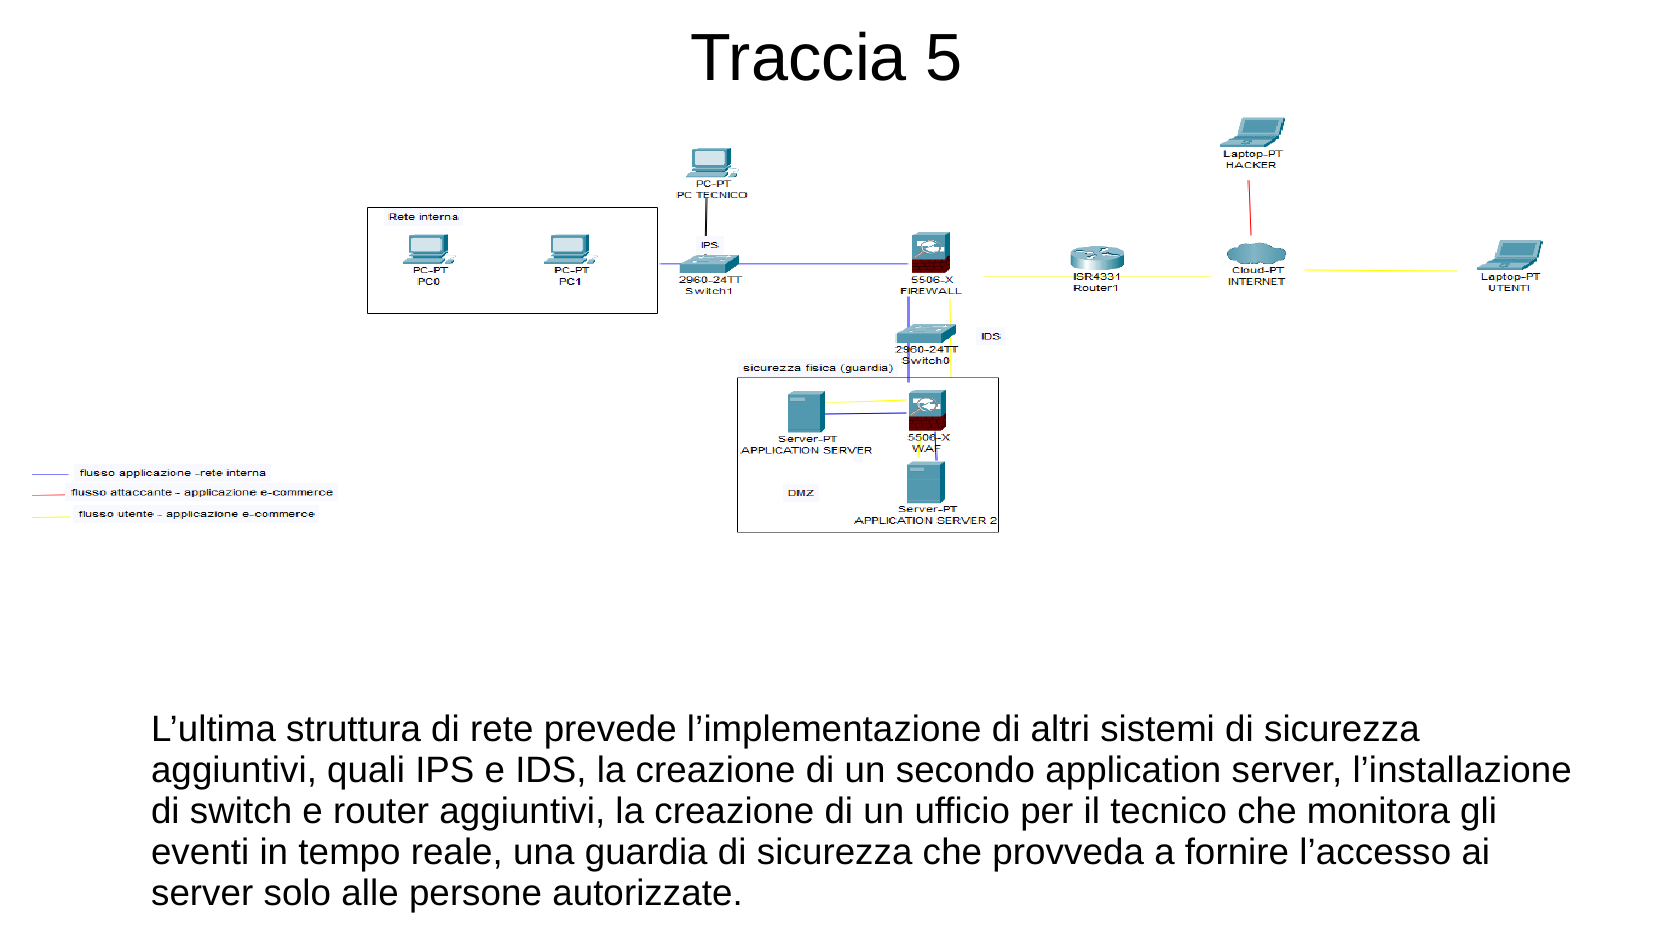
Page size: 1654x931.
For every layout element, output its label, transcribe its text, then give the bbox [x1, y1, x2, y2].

title Traccia 5 [82, 19, 1571, 88]
list L’ultima struttura di rete prevede l’implementazione di altri sistemi di sicurezza aggiuntivi, quali IPS e IDS, la creazione di un secondo application server, l’installazione di switch e router aggiuntivi, la creazione di un ufficio per il tecnico che monitora gli eventi in tempo reale, una guardia di sicurezza che provveda a fornire l’accesso ai server solo alle persone autorizzate. [88, 709, 1577, 916]
picture [32, 88, 1577, 709]
